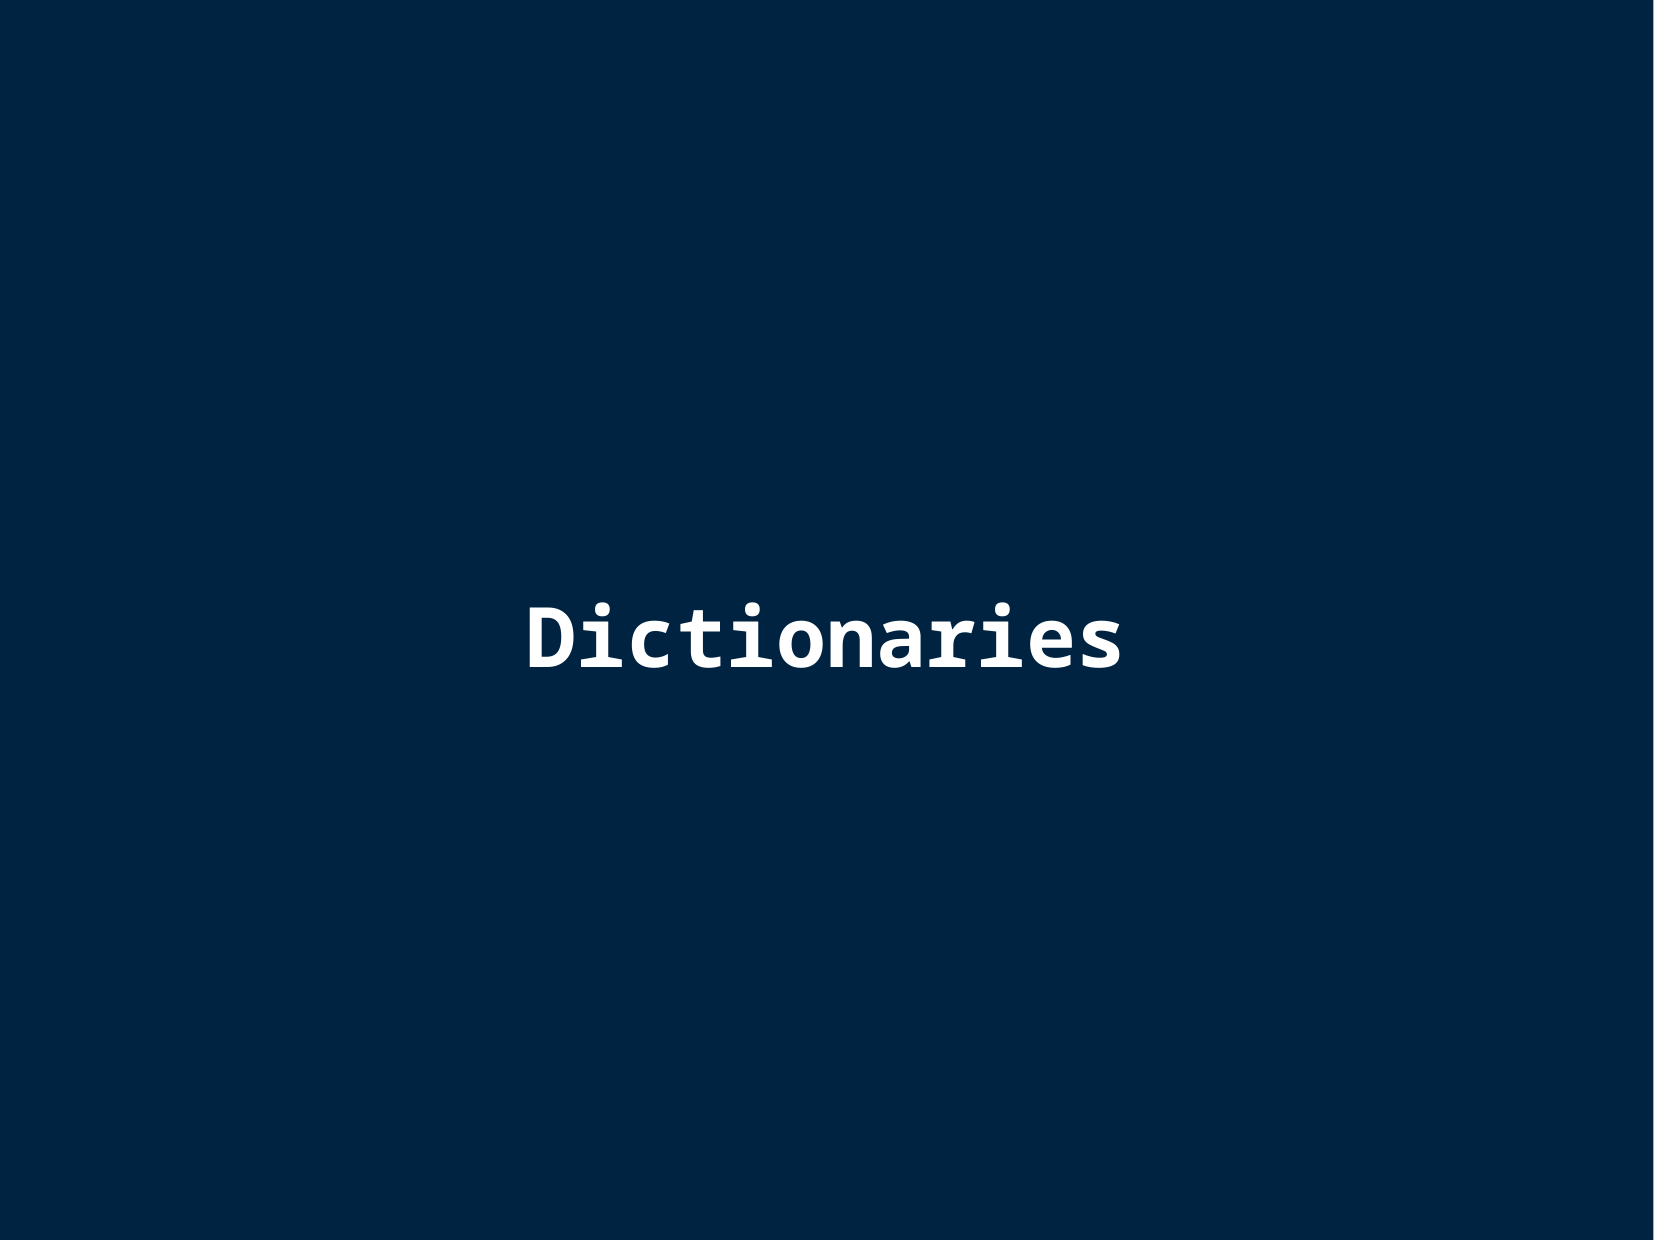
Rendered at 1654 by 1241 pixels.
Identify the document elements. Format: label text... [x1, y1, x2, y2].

text_box Dictionaries [261, 571, 1393, 670]
